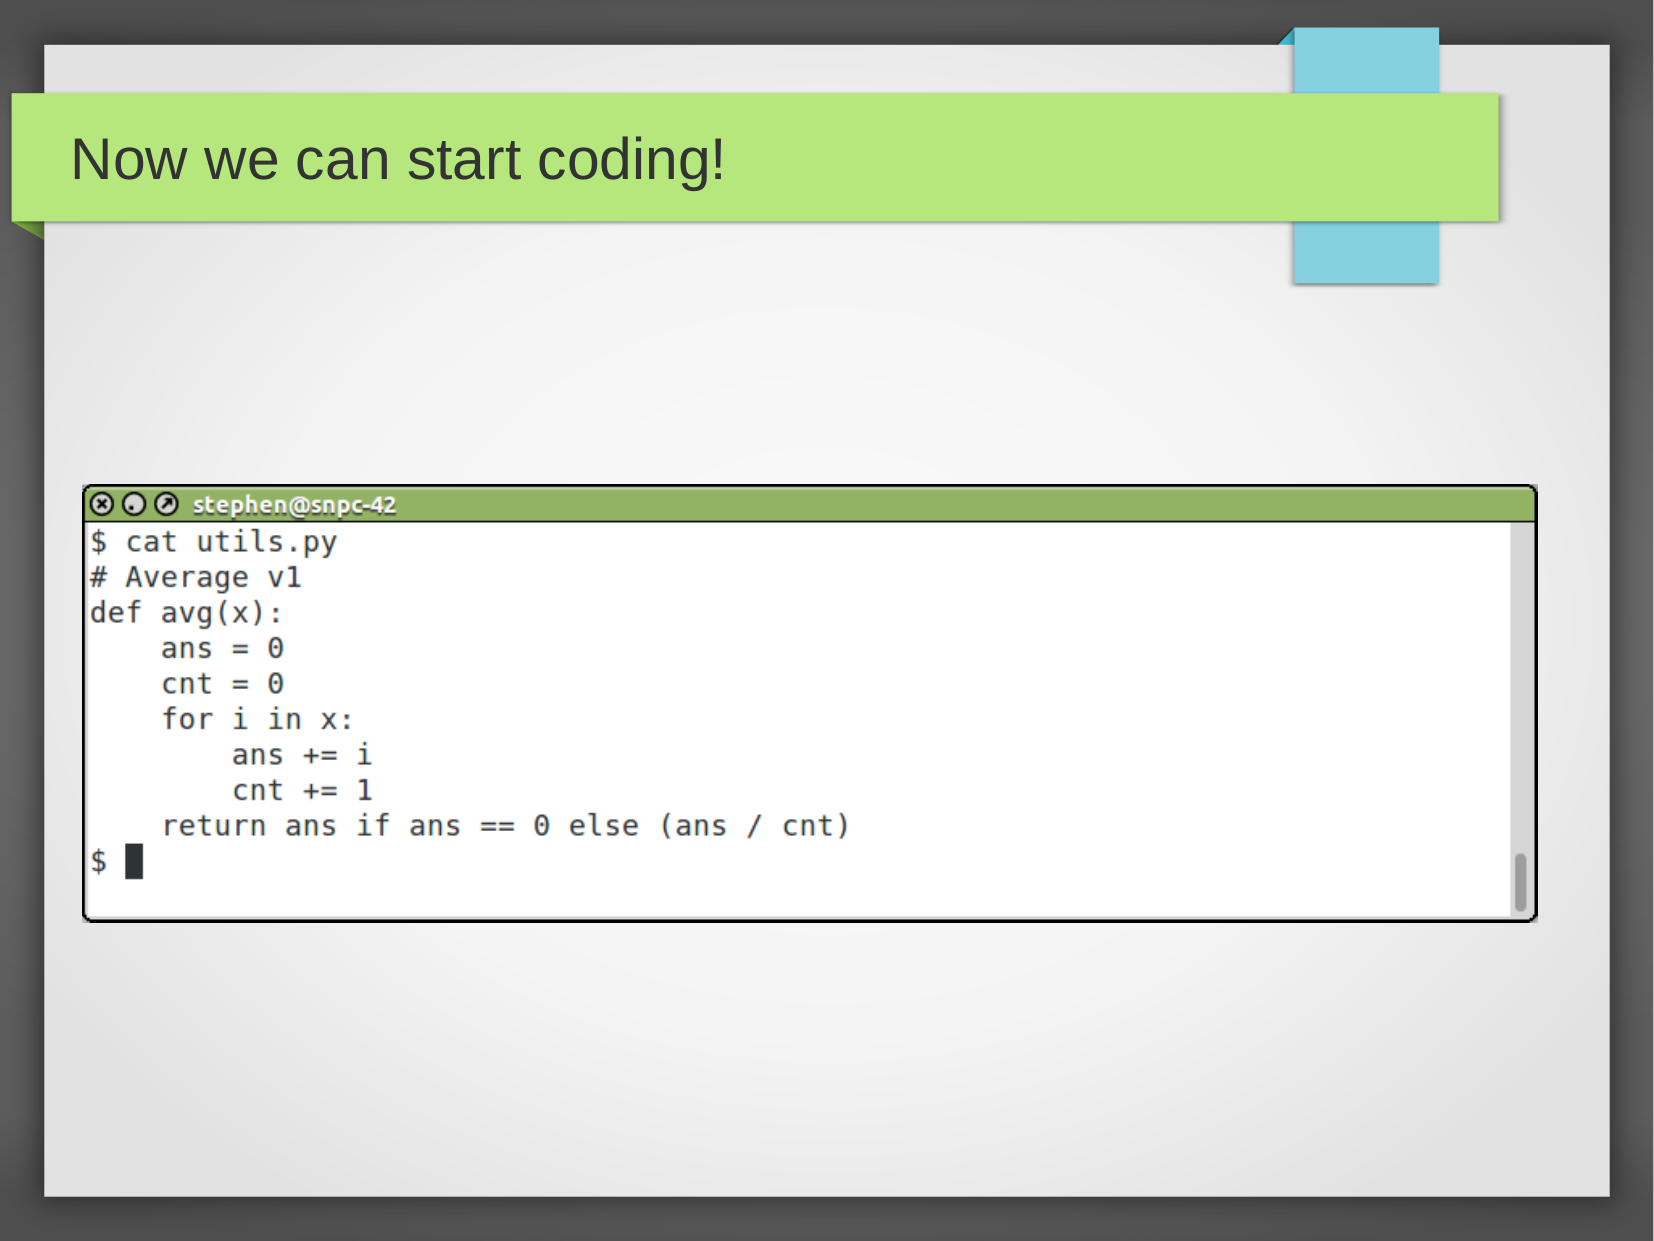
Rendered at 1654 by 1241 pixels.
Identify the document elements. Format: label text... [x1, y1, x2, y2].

title Now we can start coding! [70, 106, 1229, 213]
picture [0, 0, 1654, 1241]
